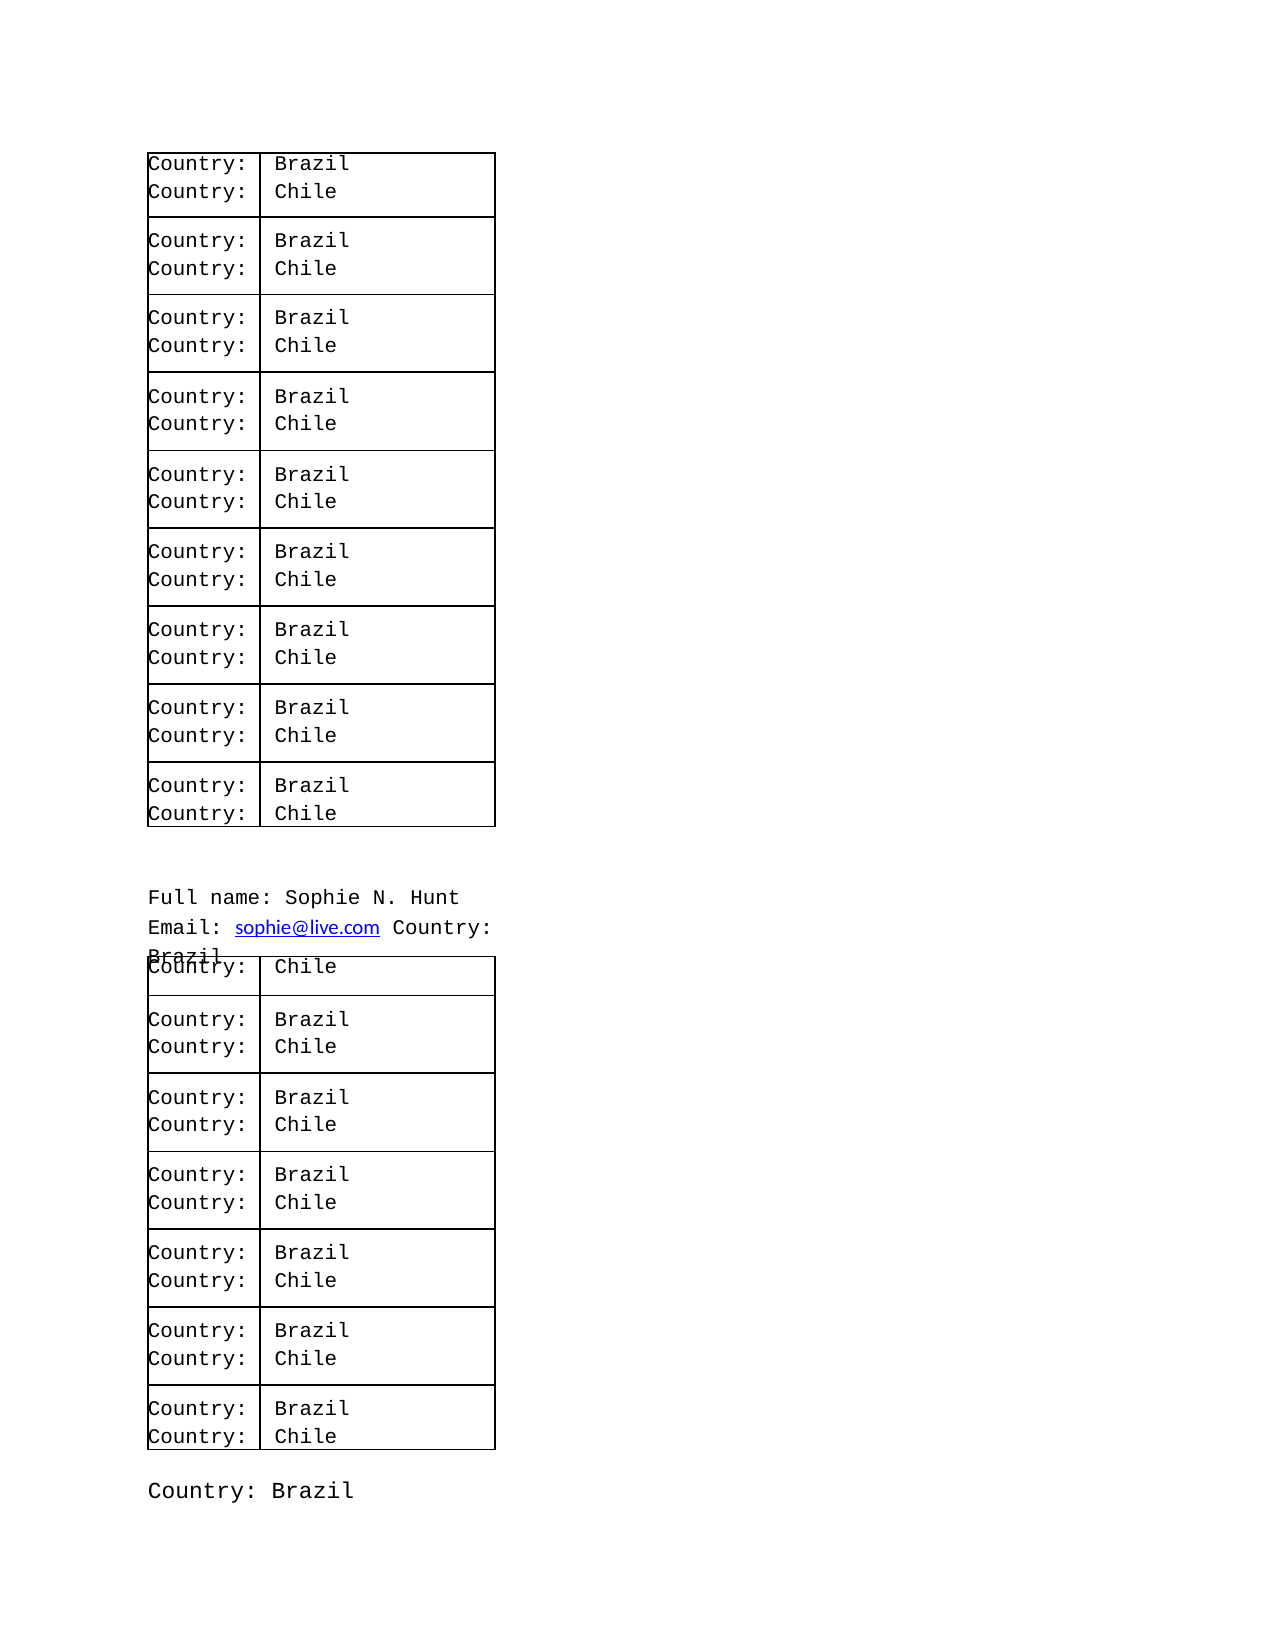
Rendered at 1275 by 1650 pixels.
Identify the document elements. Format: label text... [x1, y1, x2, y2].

table_cell Country: Country: [149, 607, 259, 683]
table_cell Country: Country: [149, 218, 259, 294]
table_cell Brazil Chile [261, 373, 494, 450]
table_cell Brazil Chile [261, 763, 494, 826]
table_header Country: [149, 957, 259, 995]
table_cell Brazil Chile [261, 996, 494, 1072]
table_cell Country: Country: [149, 451, 259, 527]
table_cell Country: Country: [149, 295, 259, 371]
table_cell Country: Country: [149, 763, 259, 826]
table_cell Brazil Chile [261, 451, 494, 527]
table_cell Country: Country: [149, 996, 259, 1072]
table_cell Brazil Chile [261, 1230, 494, 1306]
table_cell Brazil Chile [261, 218, 494, 294]
table_cell Brazil Chile [261, 295, 494, 371]
table_cell Brazil Chile [261, 1386, 494, 1449]
table_cell Brazil Chile [261, 607, 494, 683]
table_cell Country: Country: [149, 1230, 259, 1306]
table_cell Brazil Chile [261, 685, 494, 761]
table_cell Brazil Chile [261, 1308, 494, 1384]
table_cell Country: Country: [149, 1074, 259, 1151]
table_cell Country: Country: [149, 1386, 259, 1449]
text_box Full name: Sophie N. Hunt Email: sophie@live.com Country: Brazil [147, 878, 495, 956]
table_cell Country: Country: [149, 1152, 259, 1228]
table_header Country: Country: [149, 154, 259, 216]
table_header Chile [261, 957, 494, 995]
table_cell Country: Country: [149, 685, 259, 761]
table_header Brazil Chile [261, 154, 494, 216]
table_cell Country: Country: [149, 529, 259, 605]
text_box Country: Brazil [147, 1475, 358, 1502]
table_cell Brazil Chile [261, 1074, 494, 1151]
table_cell Country: Country: [149, 373, 259, 450]
table_cell Brazil Chile [261, 1152, 494, 1228]
table_cell Country: Country: [149, 1308, 259, 1384]
table_cell Brazil Chile [261, 529, 494, 605]
